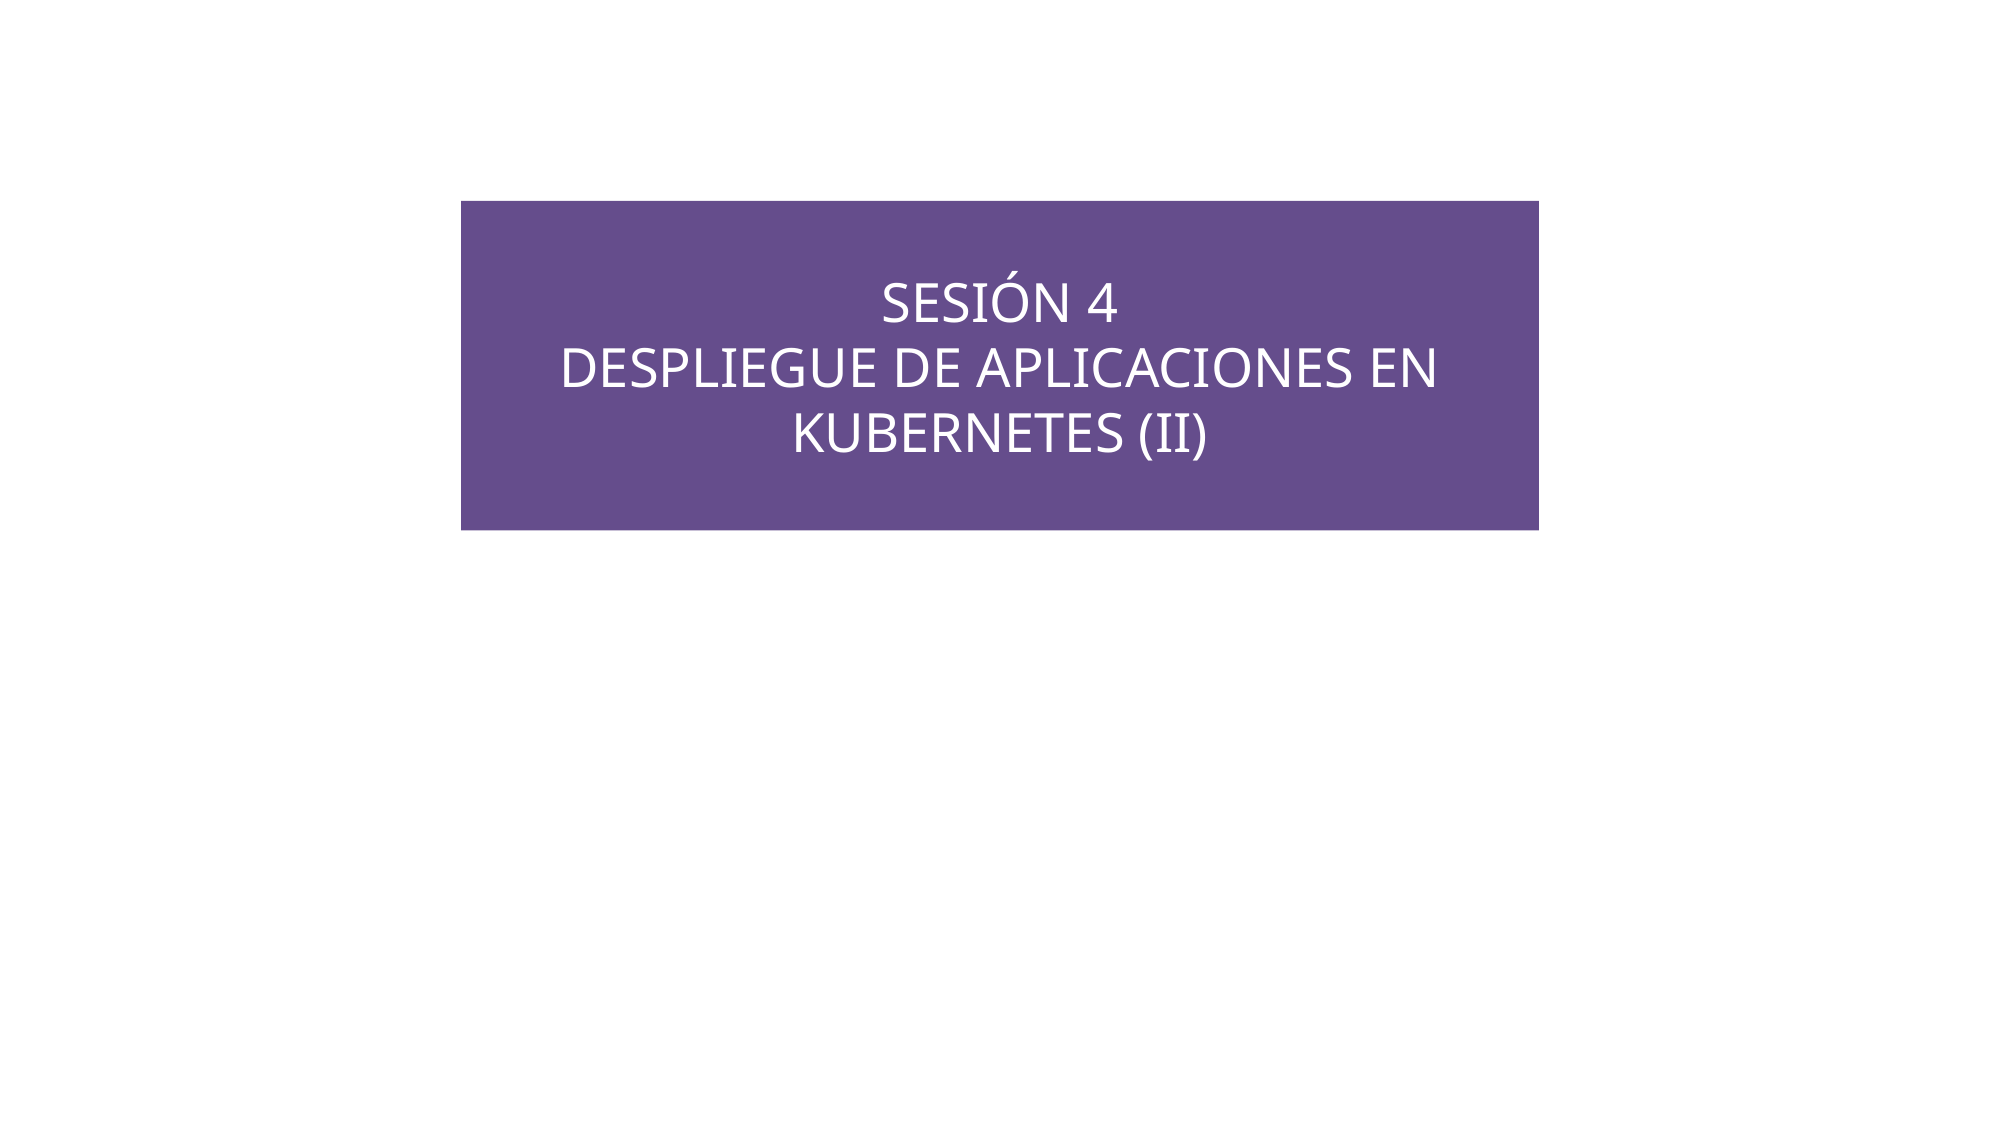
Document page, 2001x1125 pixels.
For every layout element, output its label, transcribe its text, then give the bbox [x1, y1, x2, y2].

text_box SESIÓN 4 DESPLIEGUE DE APLICACIONES EN KUBERNETES (II) [461, 200, 1539, 531]
